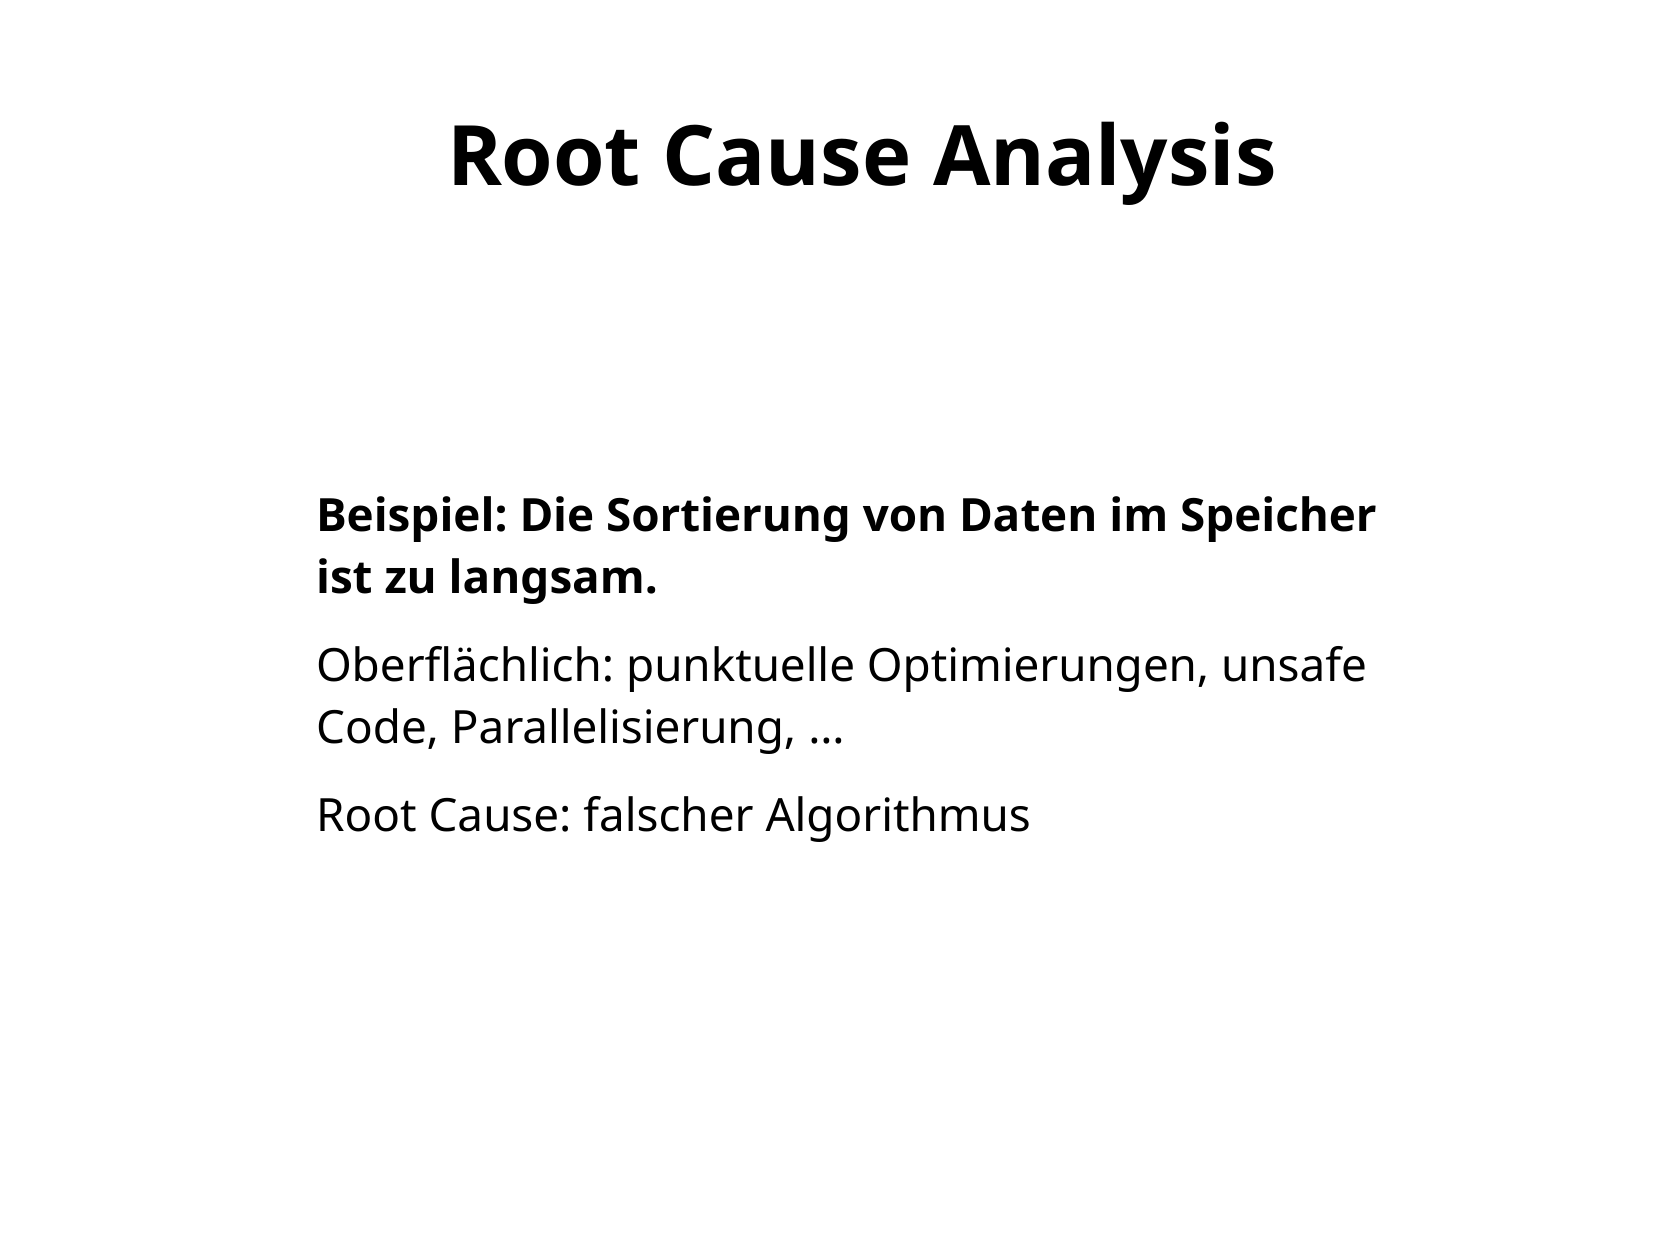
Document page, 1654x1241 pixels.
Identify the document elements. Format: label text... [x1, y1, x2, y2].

text_box Beispiel: Die Sortierung von Daten im Speicher ist zu langsam. Oberflächlich: punktuelle Optimierungen, unsafe Code, Parallelisierung, … Root Cause: falscher Algorithmus [301, 474, 1441, 828]
title Root Cause Analysis [82, 49, 1571, 257]
